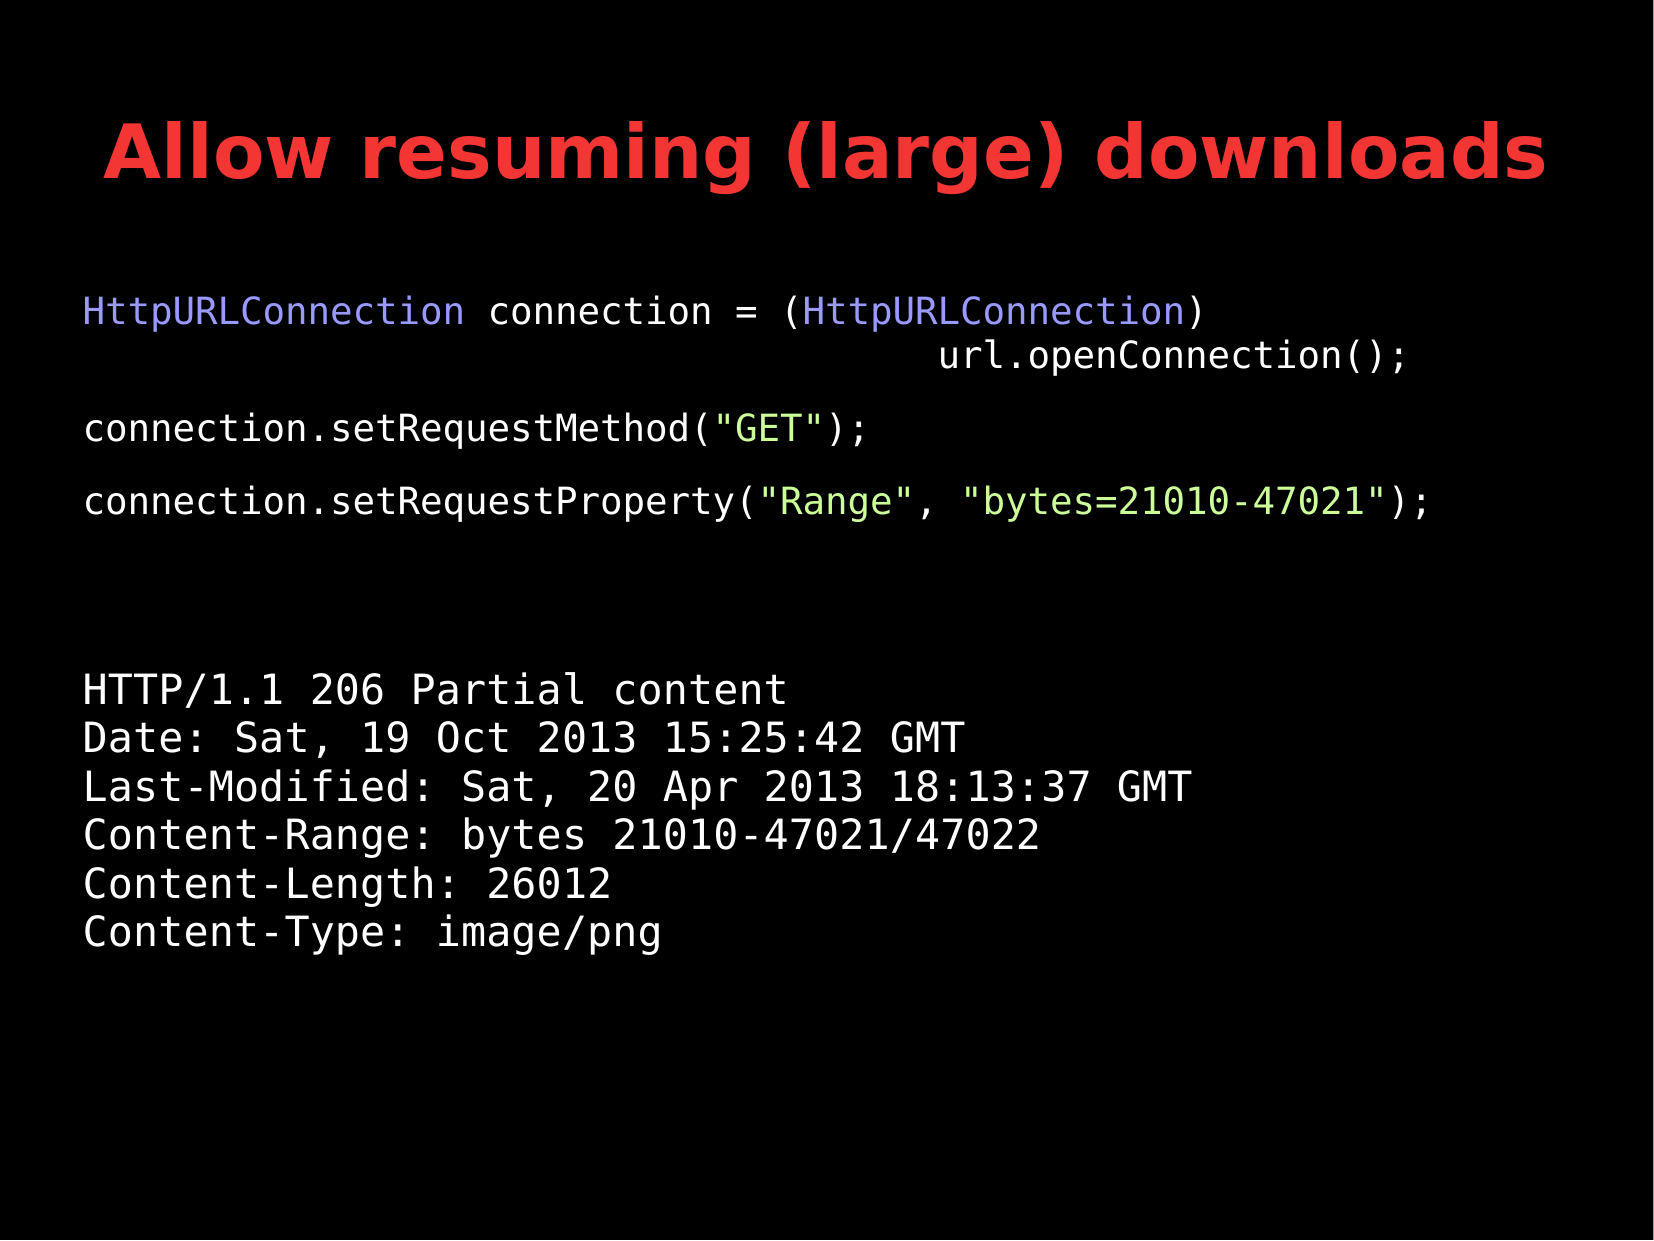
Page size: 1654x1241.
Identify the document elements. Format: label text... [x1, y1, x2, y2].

list HTTP/1.1 206 Partial content Date: Sat, 19 Oct 2013 15:25:42 GMT Last-Modified: Sat, 20 Apr 2013 18:13:37 GMT Content-Range: bytes 21010-47021/47022 Content-Length: 26012 Content-Type: image/png [82, 665, 1538, 1009]
list HttpURLConnection connection = (HttpURLConnection) url.openConnection(); connection.setRequestMethod("GET"); connection.setRequestProperty("Range", "bytes=21010-47021"); [82, 290, 1538, 634]
title Allow resuming (large) downloads [82, 49, 1571, 257]
